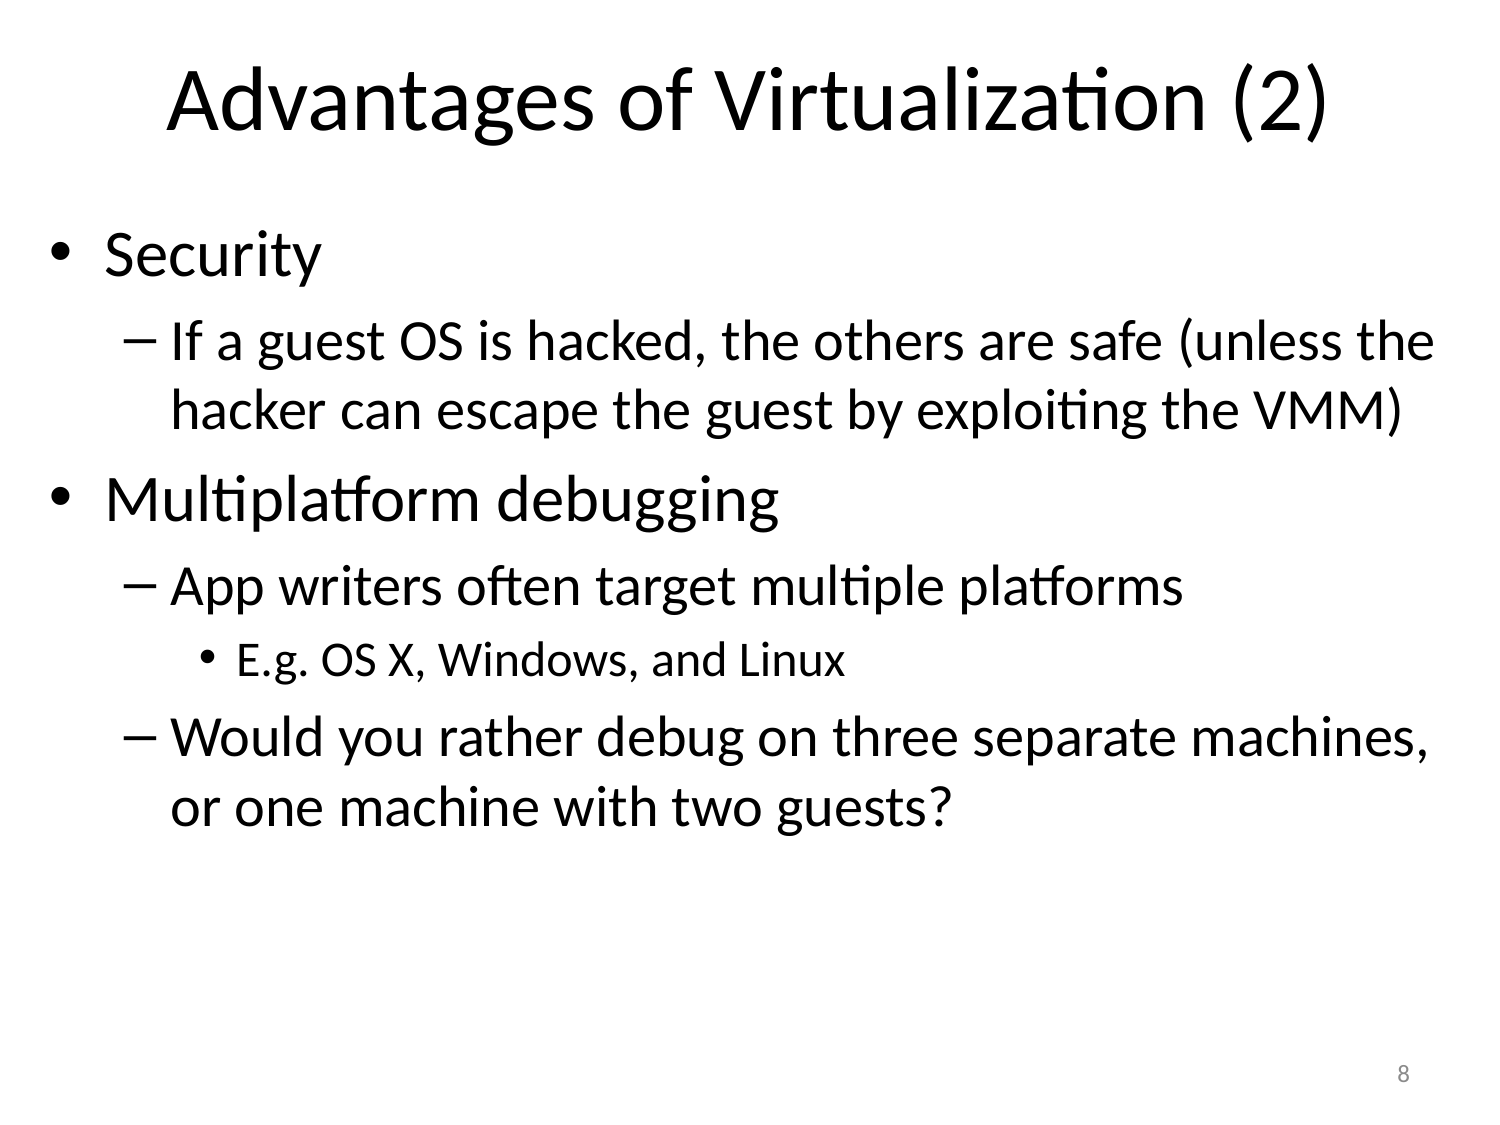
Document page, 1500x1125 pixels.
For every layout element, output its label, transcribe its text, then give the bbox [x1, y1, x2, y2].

list Security If a guest OS is hacked, the others are safe (unless the hacker can escape the guest by exploiting the VMM) Multiplatform debugging App writers often target multiple platforms E.g. OS X, Windows, and Linux Would you rather debug on three separate machines, or one machine with two guests? [33, 202, 1467, 1041]
title Advantages of Virtualization (2) [75, 0, 1425, 188]
slide_number <number> [1074, 1042, 1425, 1103]
